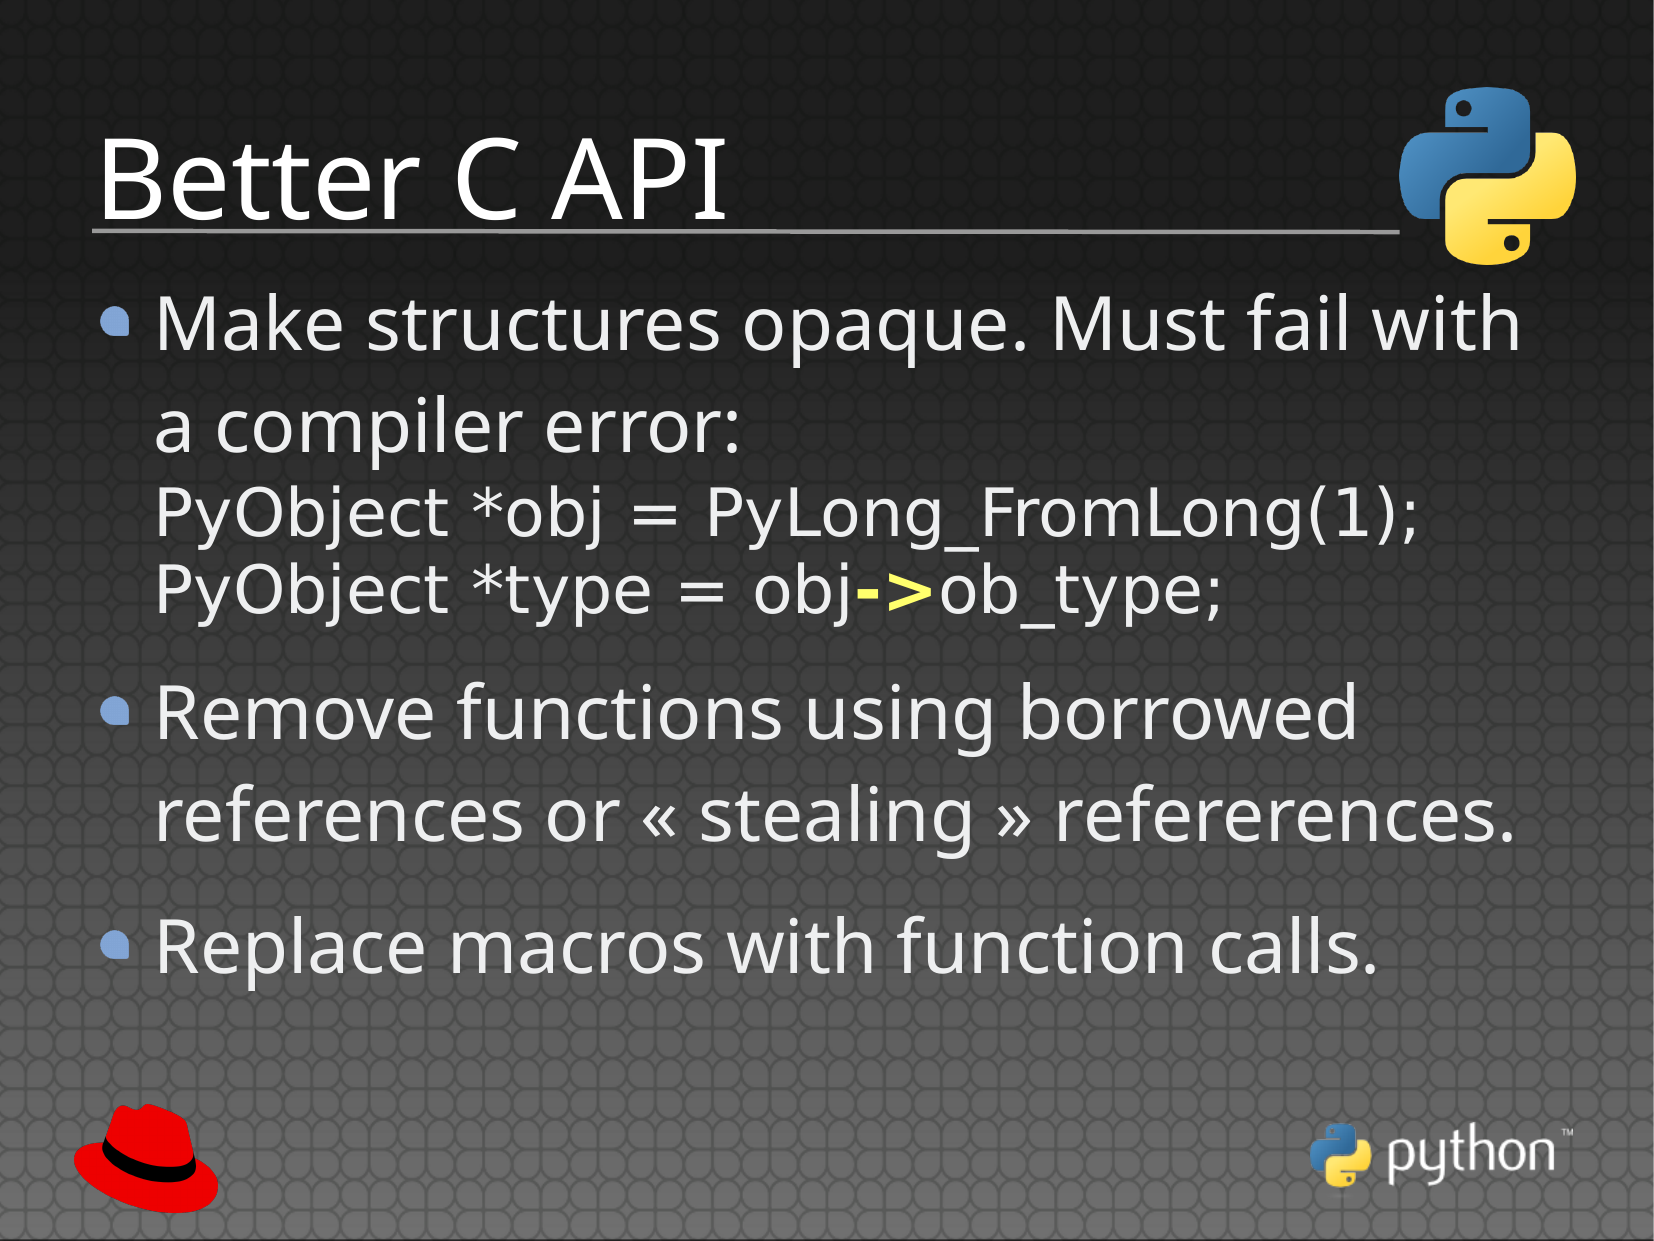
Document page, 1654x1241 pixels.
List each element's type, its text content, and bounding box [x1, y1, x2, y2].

list Make structures opaque. Must fail with a compiler error: PyObject *obj = PyLong_FromLong(1); PyObject *type = obj->ob_type; Remove functions using borrowed references or « stealing » refererences. Replace macros with function calls. [82, 269, 1540, 1118]
title Better C API [94, 100, 1426, 251]
picture [0, 0, 1654, 1241]
